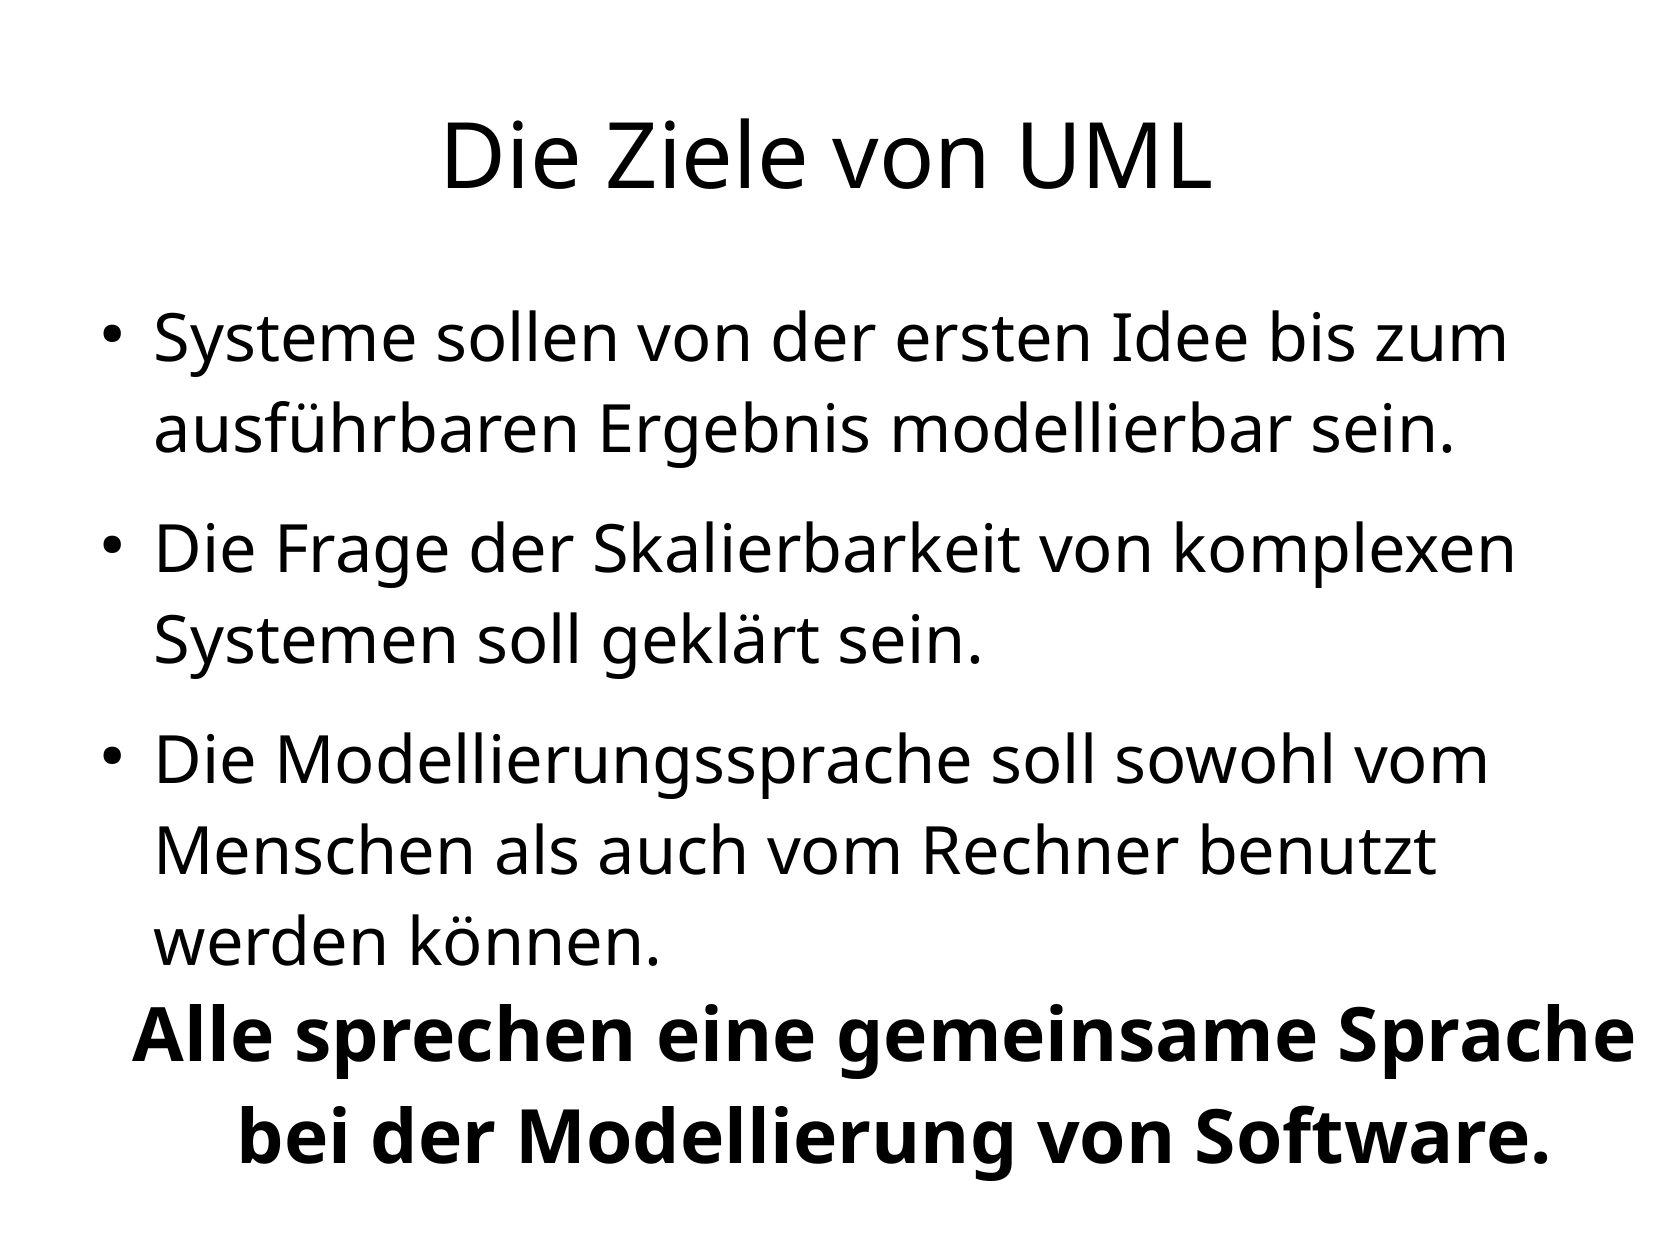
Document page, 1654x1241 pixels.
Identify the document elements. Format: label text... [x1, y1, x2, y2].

list Systeme sollen von der ersten Idee bis zum ausführbaren Ergebnis modellierbar sein. Die Frage der Skalierbarkeit von komplexen Systemen soll geklärt sein. Die Modellierungssprache soll sowohl vom Menschen als auch vom Rechner benutzt werden können. [82, 290, 1571, 1109]
title Die Ziele von UML [82, 49, 1571, 257]
text_box Alle sprechen eine gemeinsame Sprache bei der Modellierung von Software. [118, 973, 1583, 1164]
